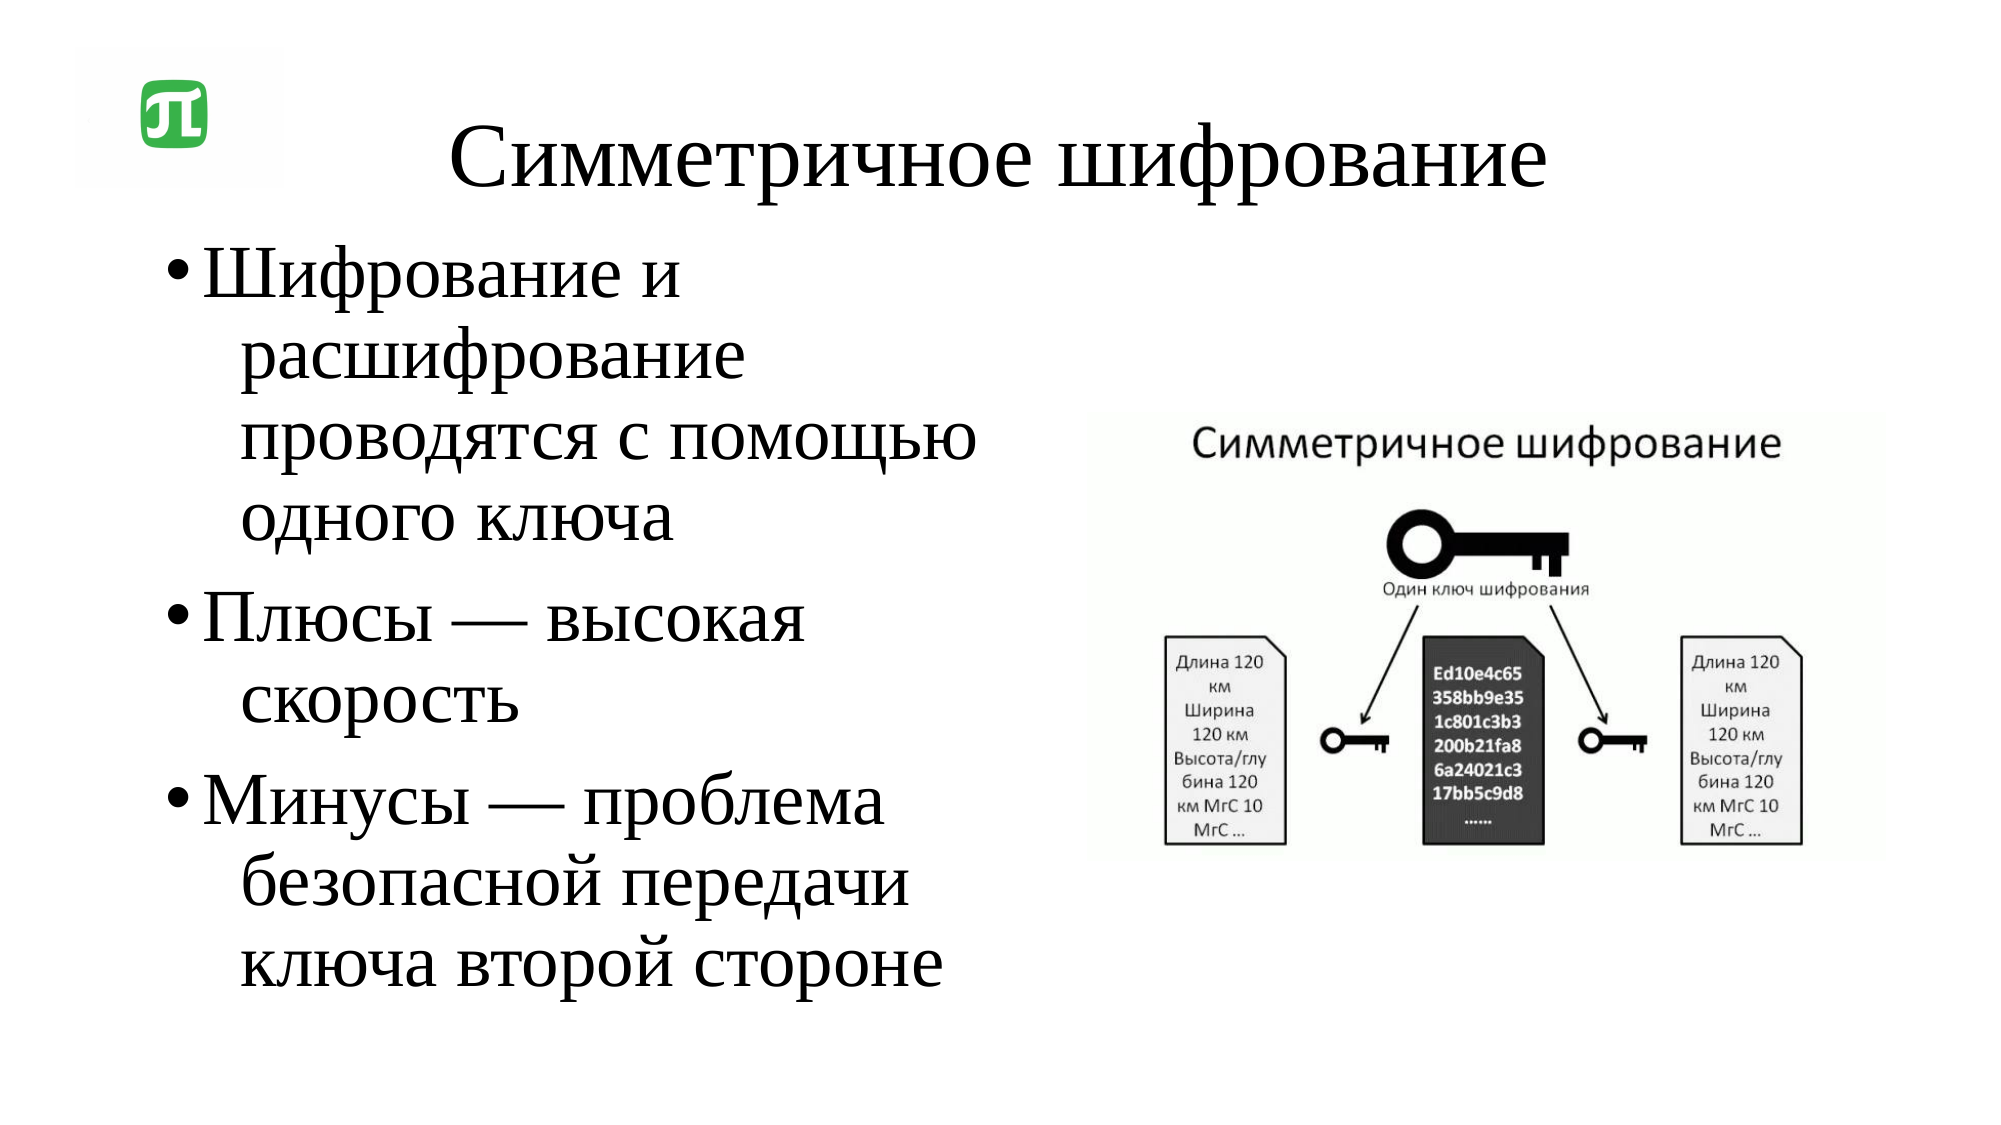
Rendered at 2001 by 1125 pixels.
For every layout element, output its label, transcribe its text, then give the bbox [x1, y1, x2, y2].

picture [75, 47, 284, 188]
picture [1087, 412, 1886, 861]
title Симметричное шифрование [137, 47, 1863, 266]
list Шифрование и расшифрование проводятся с помощью одного ключа Плюсы — высокая скорость Минусы — проблема безопасной передачи ключа второй стороне [150, 224, 1051, 1088]
